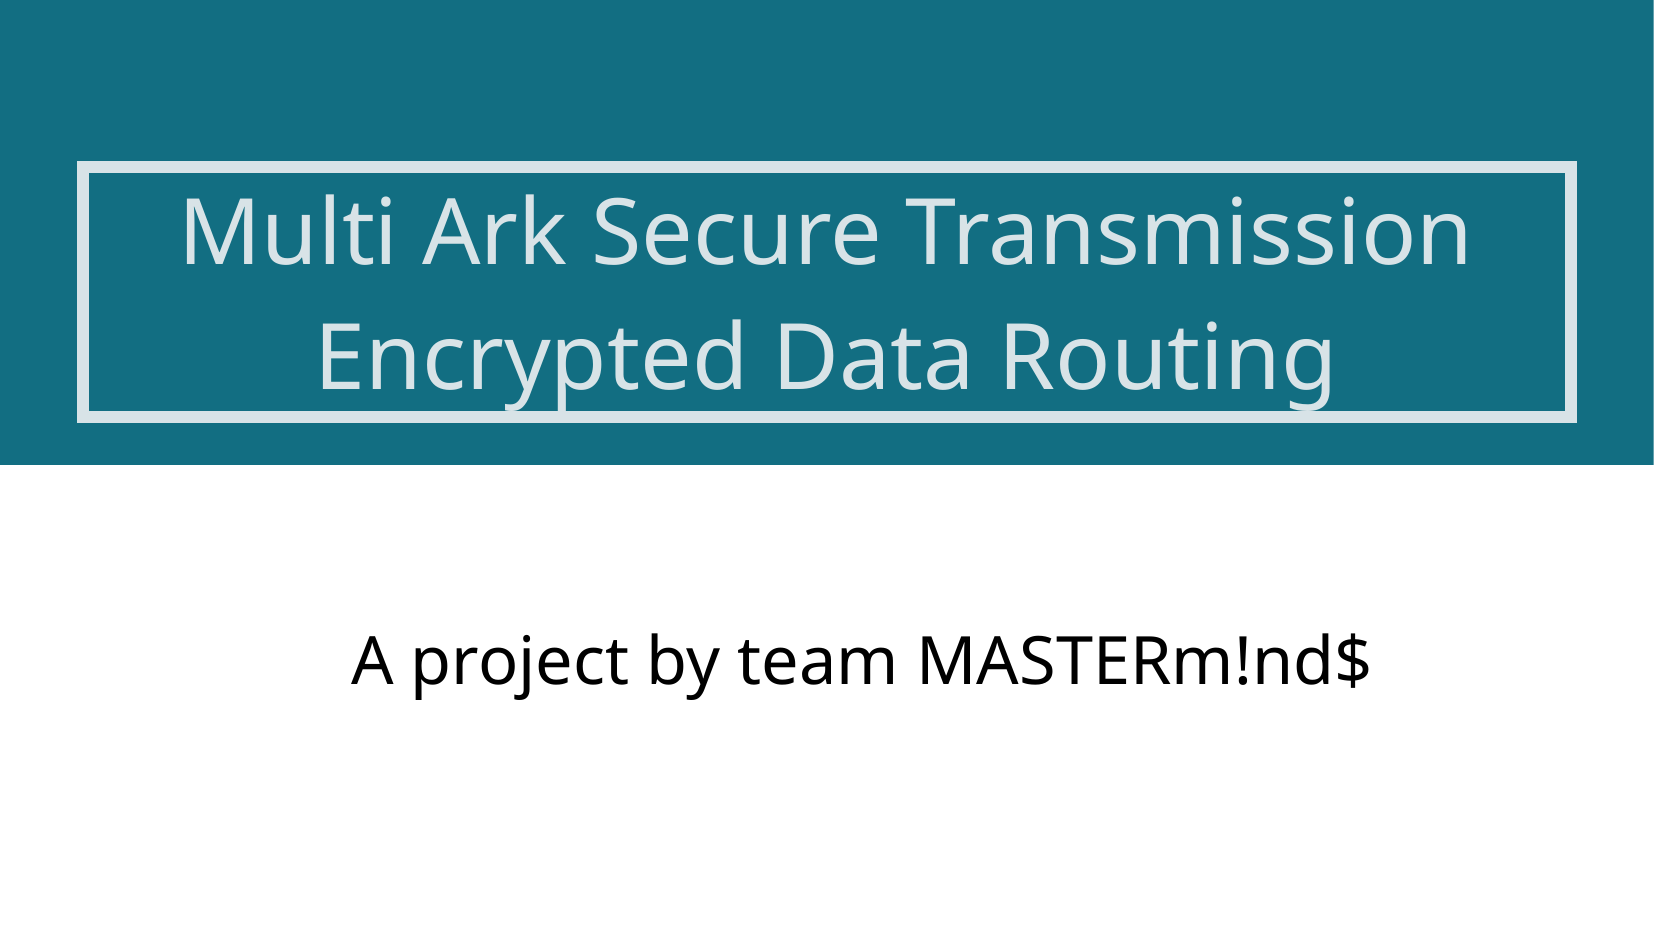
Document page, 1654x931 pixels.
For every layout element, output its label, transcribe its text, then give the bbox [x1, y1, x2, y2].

title Multi Ark Secure Transmission Encrypted Data Routing [82, 169, 1571, 415]
picture [0, 0, 1654, 931]
list A project by team MASTERm!nd$ [82, 561, 1571, 758]
